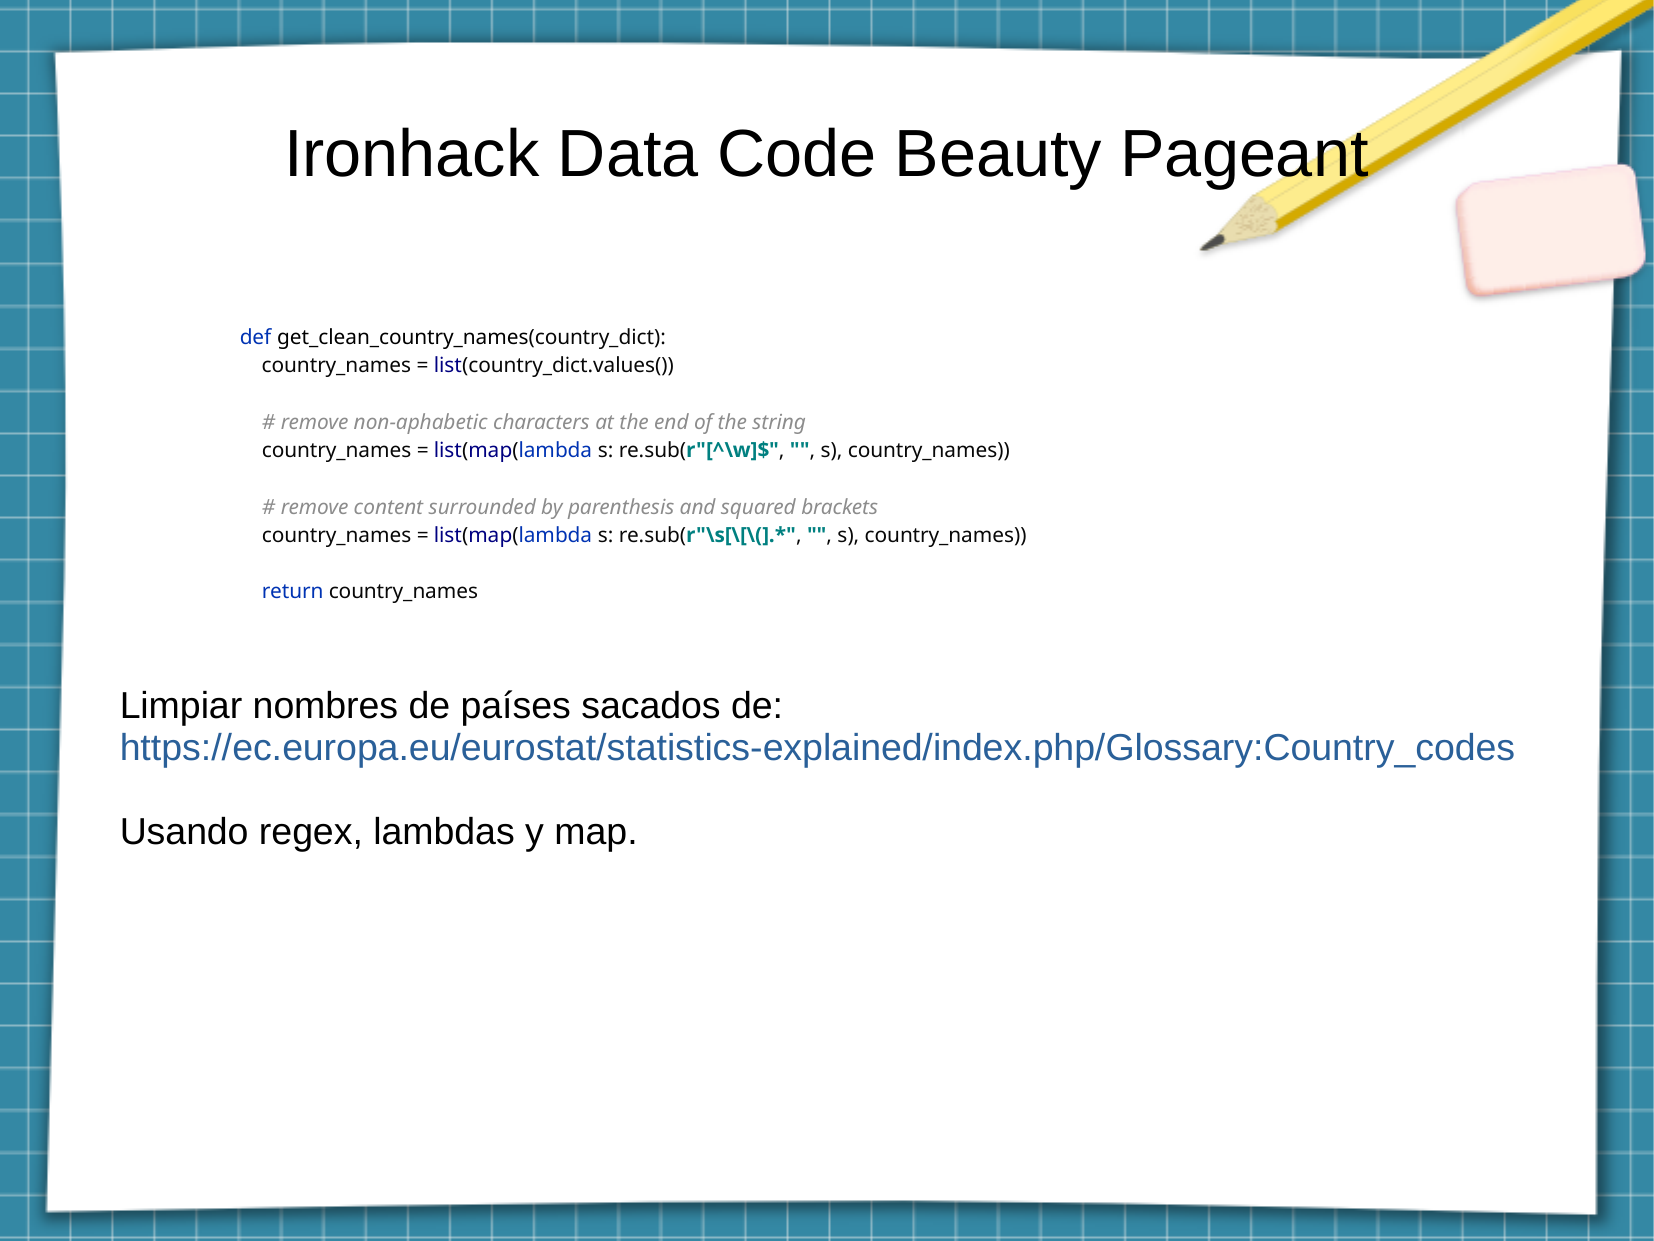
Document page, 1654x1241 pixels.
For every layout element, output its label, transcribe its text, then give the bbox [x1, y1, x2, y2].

title Ironhack Data Code Beauty Pageant [82, 49, 1571, 257]
text_box def get_clean_country_names(country_dict): country_names = list(country_dict.values()) # remove non-aphabetic characters at the end of the string country_names = list(map(lambda s: re.sub(r"[^\w]$", "", s), country_names)) # remove content surrounded by parenthesis and squared brackets country_names = list(map(lambda s: re.sub(r"\s[\[\(].*", "", s), country_names)) return country_names [225, 315, 1456, 601]
text_box Limpiar nombres de países sacados de: https://ec.europa.eu/eurostat/statistics-explained/index.php/Glossary:Country_codes Usando regex, lambdas y map. [105, 677, 1561, 903]
picture [0, 0, 1654, 1241]
